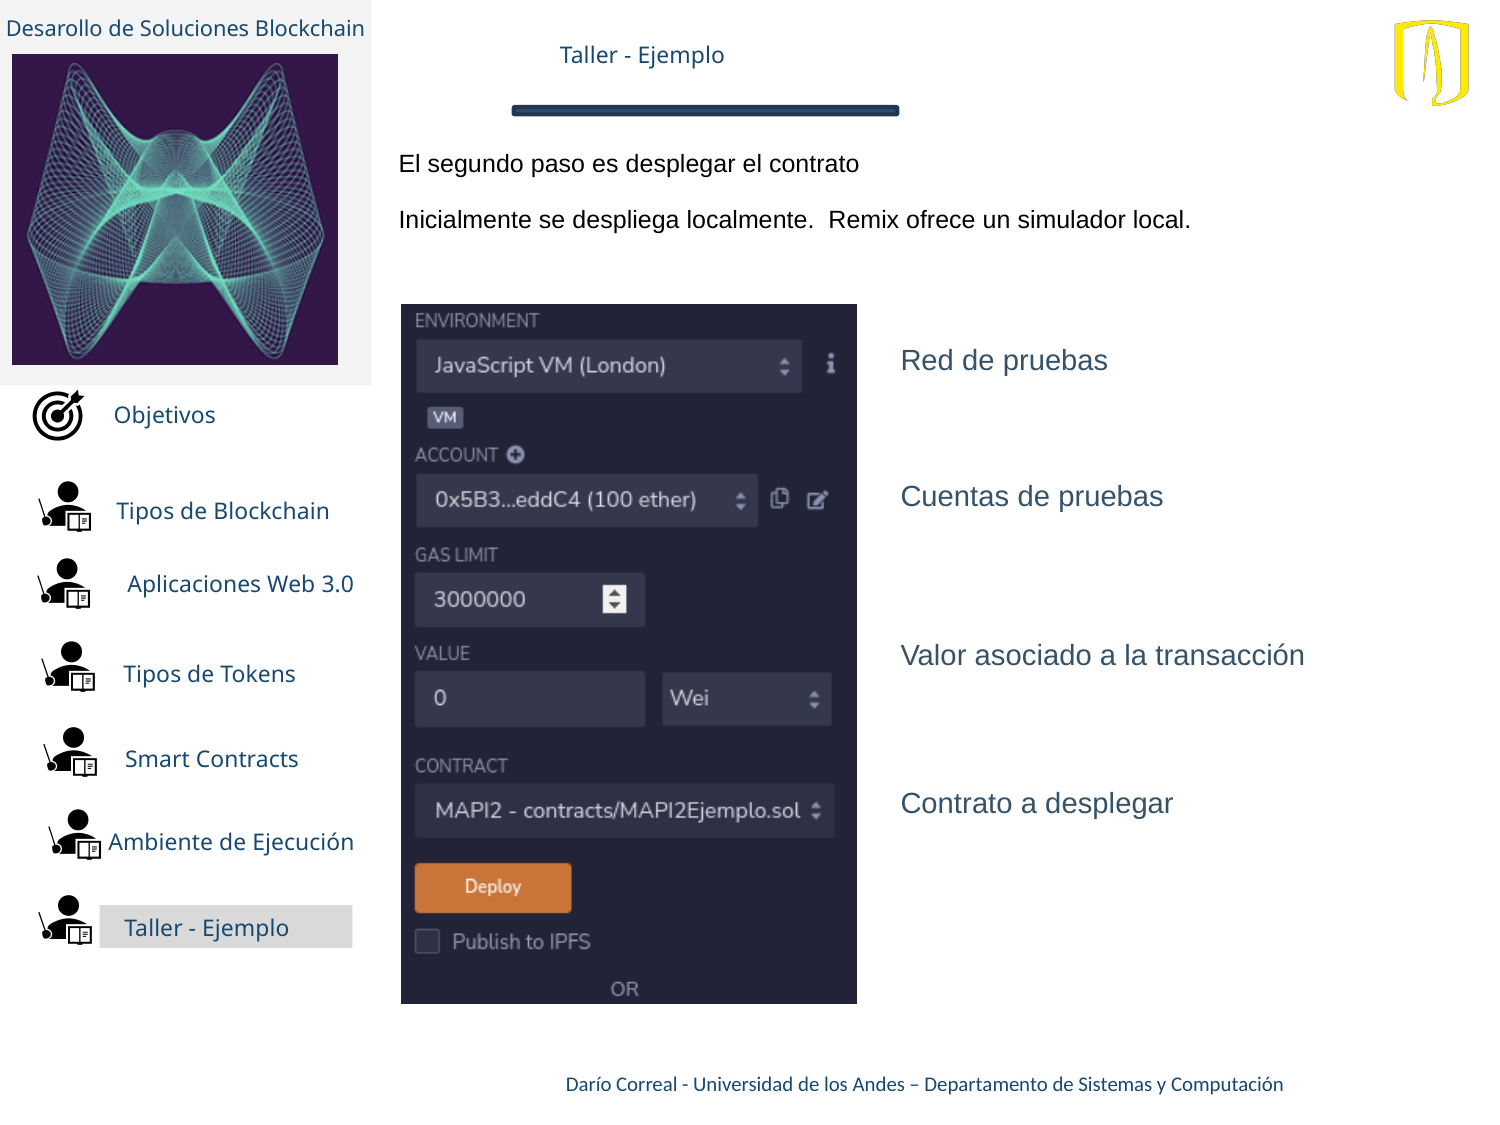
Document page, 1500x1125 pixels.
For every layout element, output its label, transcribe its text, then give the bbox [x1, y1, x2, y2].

picture [1387, 19, 1476, 107]
text_box Valor asociado a la transacción [885, 631, 1321, 680]
text_box Ambiente de Ejecución [63, 820, 370, 863]
text_box [100, 905, 109, 948]
text_box Red de pruebas [885, 336, 1124, 384]
picture [40, 632, 103, 695]
text_box [513, 107, 898, 115]
picture [12, 54, 338, 365]
text_box Cuentas de pruebas [885, 472, 1180, 550]
text_box El segundo paso es desplegar el contrato Inicialmente se despliega localmente. Remix ofrece un simulador local. [383, 142, 1418, 325]
text_box Aplicaciones Web 3.0 [112, 562, 370, 605]
picture [36, 549, 98, 612]
text_box Tipos de Tokens [108, 652, 312, 695]
picture [37, 886, 100, 948]
text_box Tipos de Blockchain [101, 489, 346, 532]
picture [27, 384, 90, 446]
text_box Contrato a desplegar [885, 779, 1198, 827]
text_box [305, 905, 353, 948]
picture [401, 325, 857, 1004]
picture [47, 800, 109, 863]
text_box Darío Correal - Universidad de los Andes – Departamento de Sistemas y Computación [551, 1062, 1300, 1103]
picture [37, 472, 99, 535]
picture [42, 718, 105, 780]
text_box Objetivos [98, 393, 231, 437]
text_box Smart Contracts [110, 737, 314, 781]
text_box Taller - Ejemplo [544, 32, 740, 76]
text_box Taller - Ejemplo [109, 905, 305, 949]
